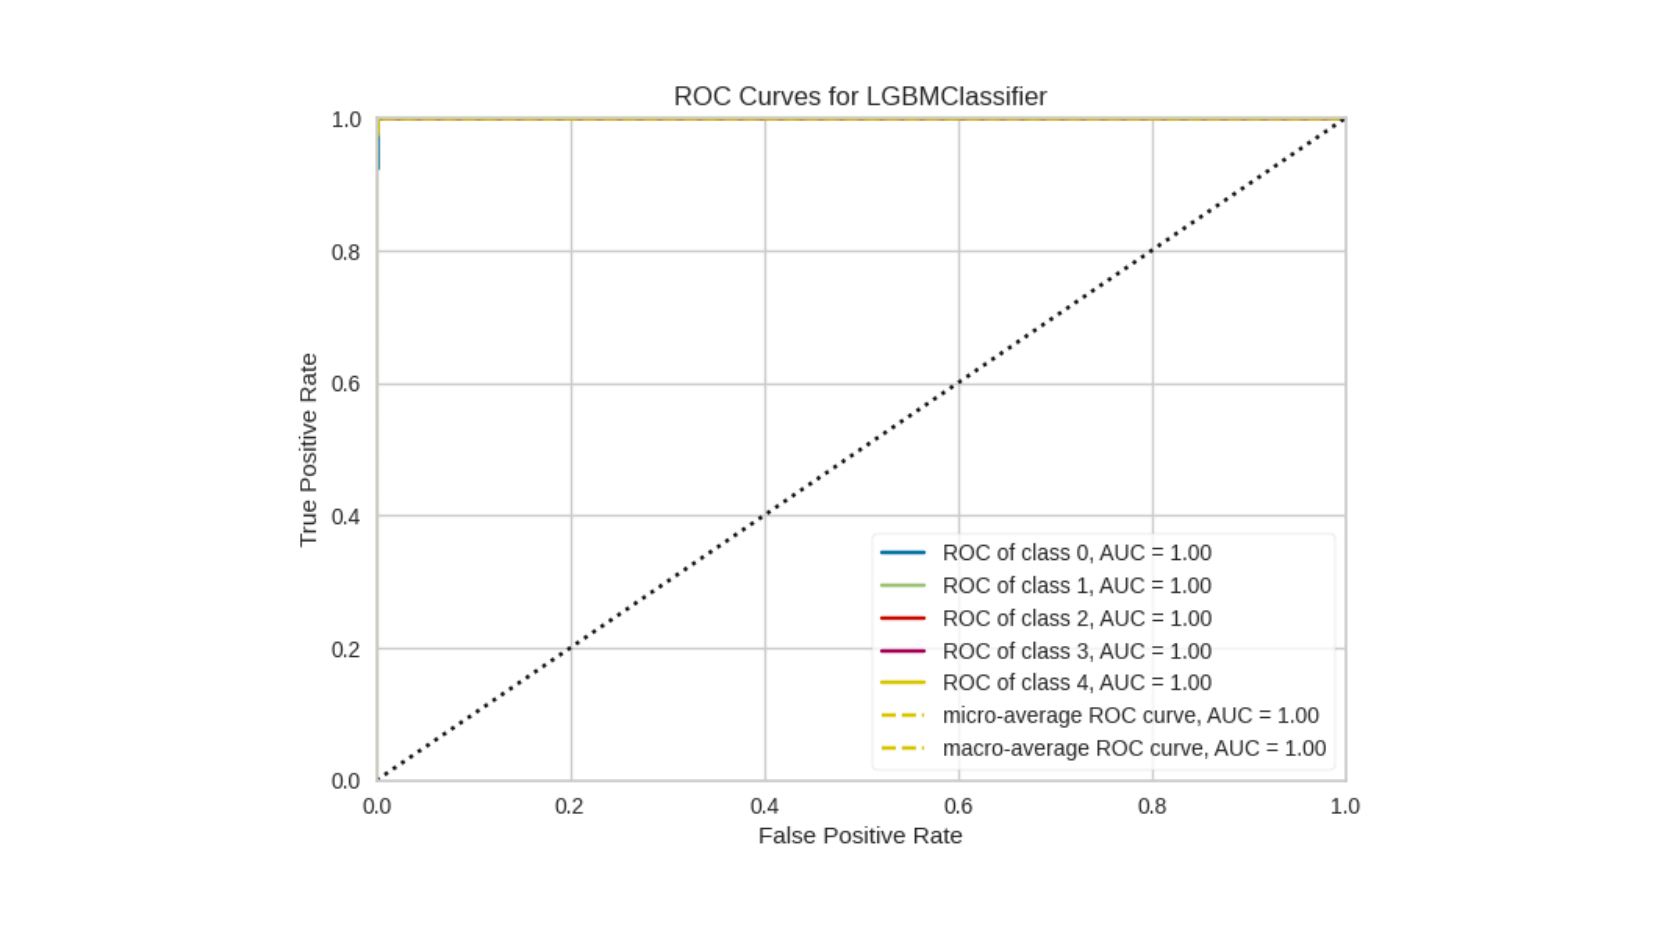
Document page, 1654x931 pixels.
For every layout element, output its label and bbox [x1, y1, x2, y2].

picture [285, 71, 1376, 864]
